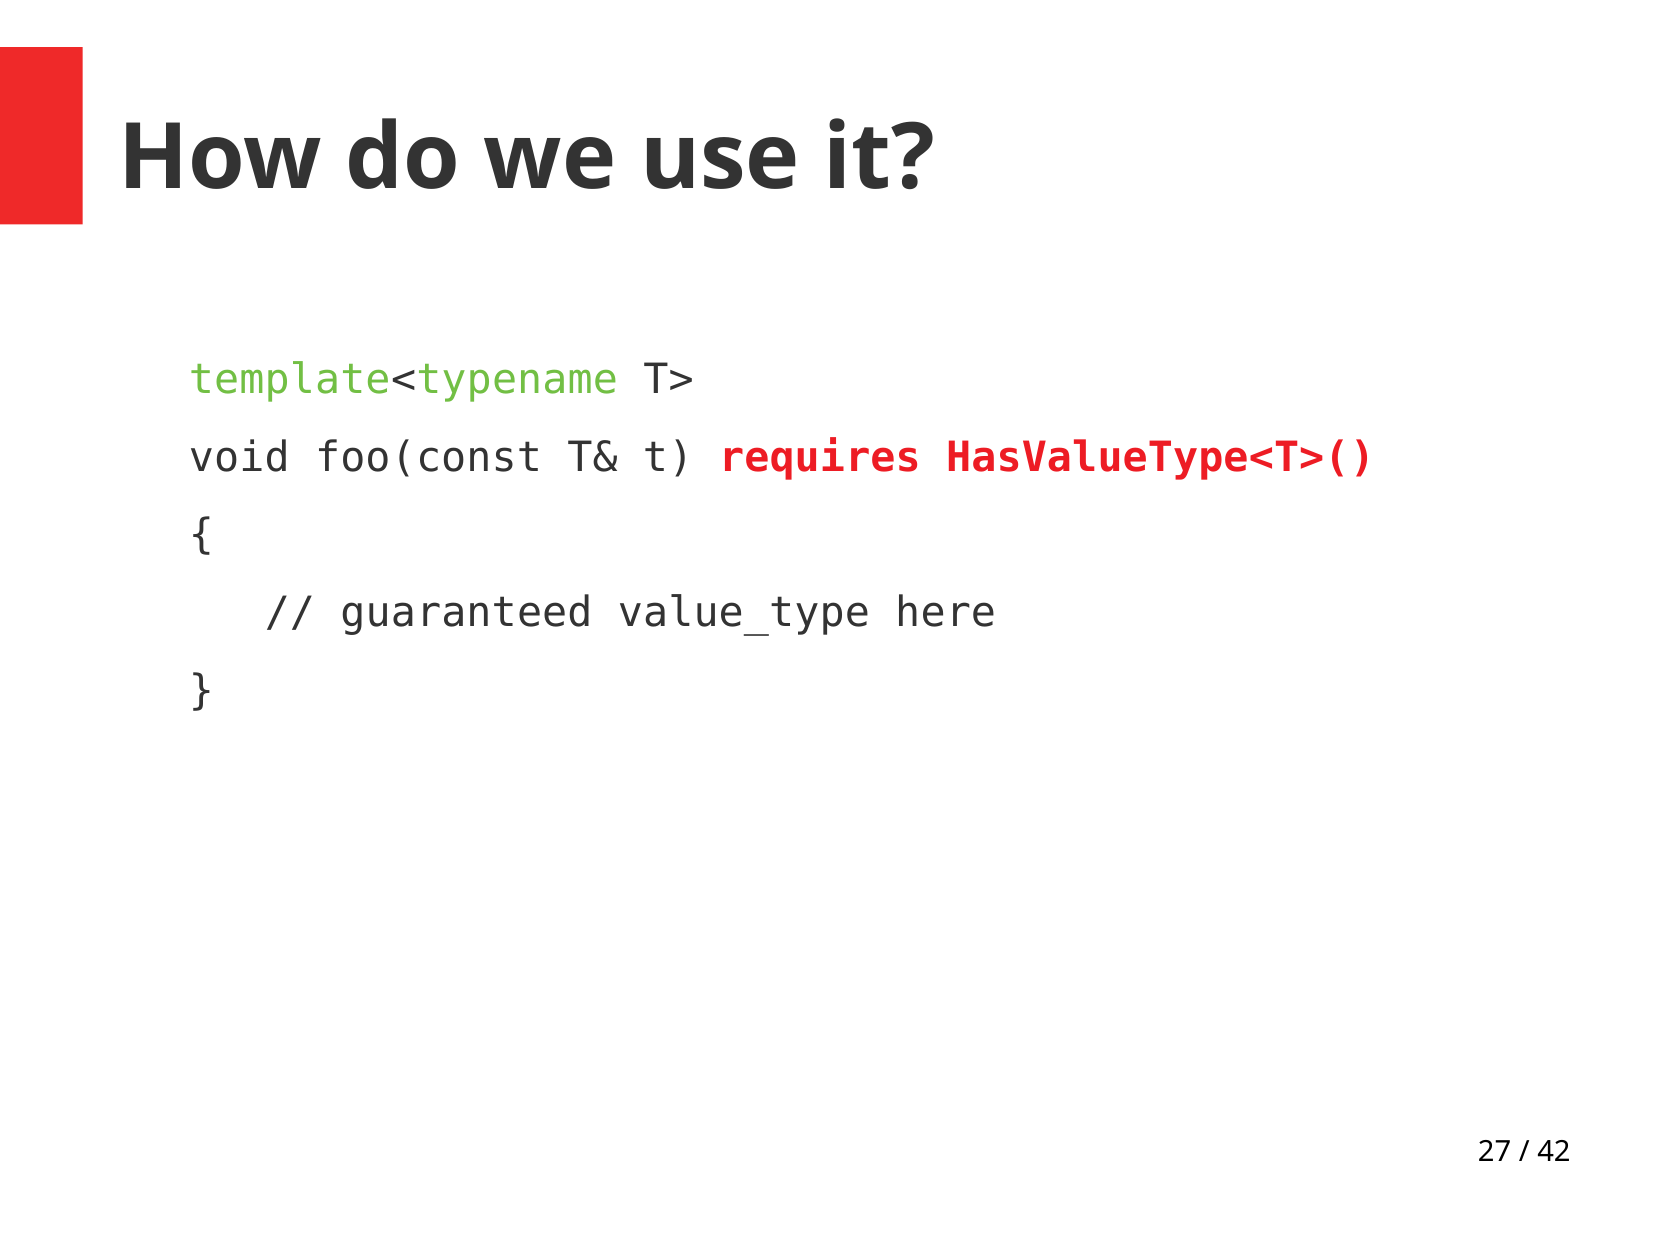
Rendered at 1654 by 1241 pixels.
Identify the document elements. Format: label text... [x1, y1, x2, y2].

list template<typename T> void foo(const T& t) requires HasValueType<T>() { // guaranteed value_type here } [118, 354, 1536, 1074]
title How do we use it? [118, 49, 1571, 257]
